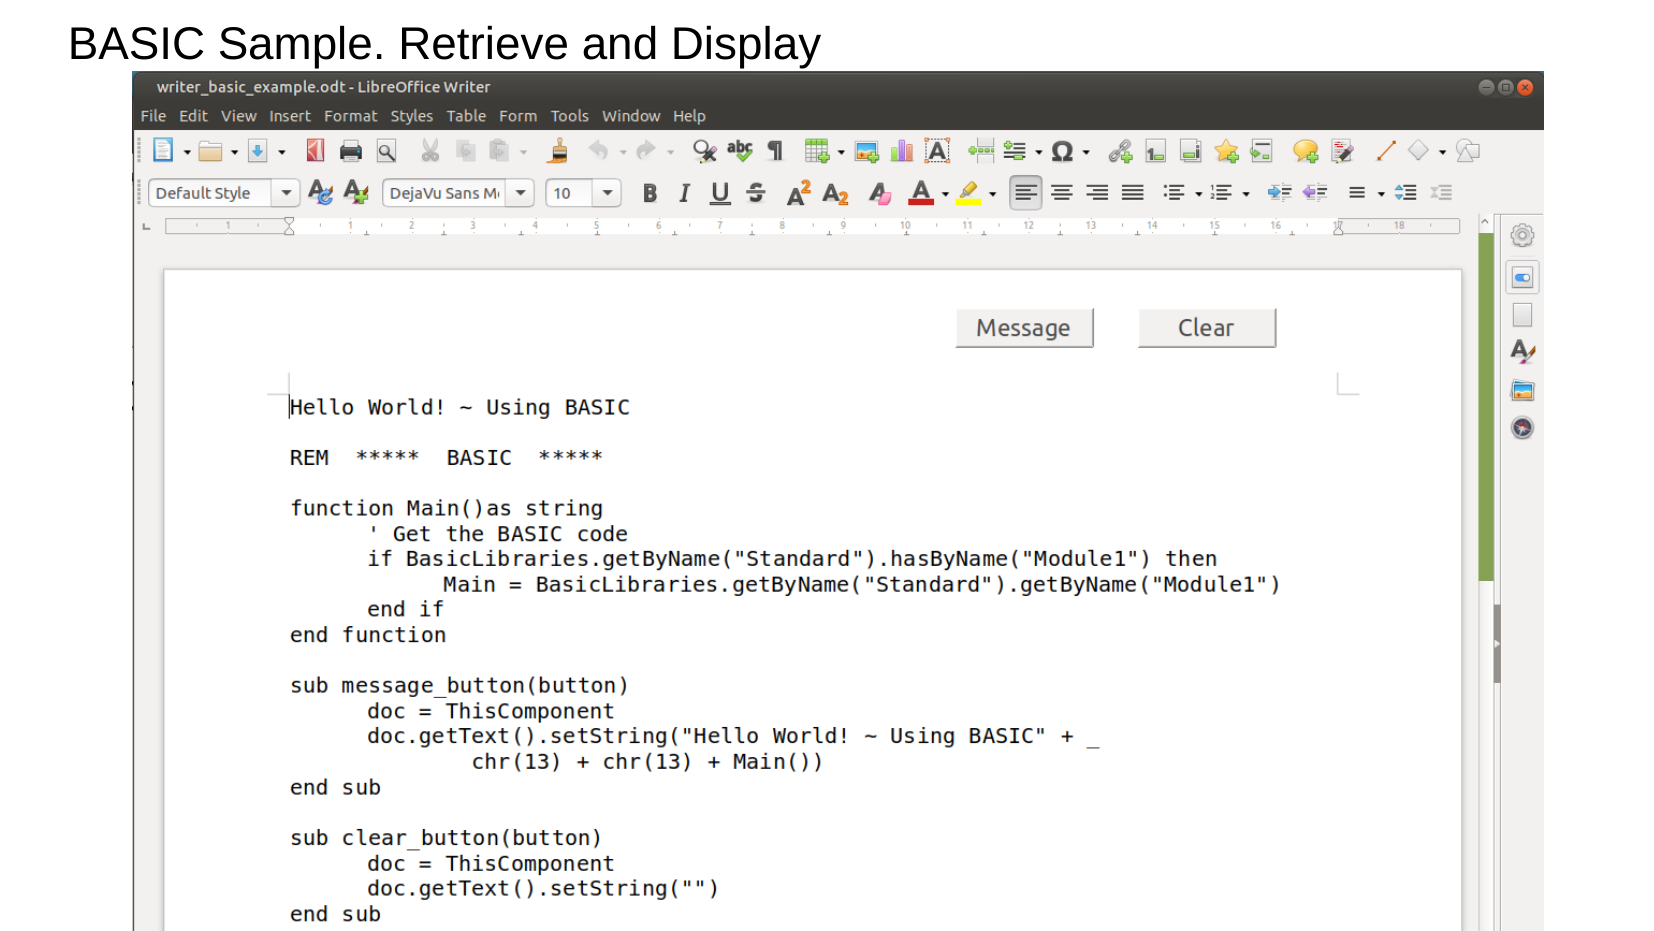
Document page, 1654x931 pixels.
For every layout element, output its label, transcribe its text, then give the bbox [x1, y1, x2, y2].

subtitle BASIC Sample. Retrieve and Display [67, 17, 1557, 172]
picture [132, 71, 1544, 931]
